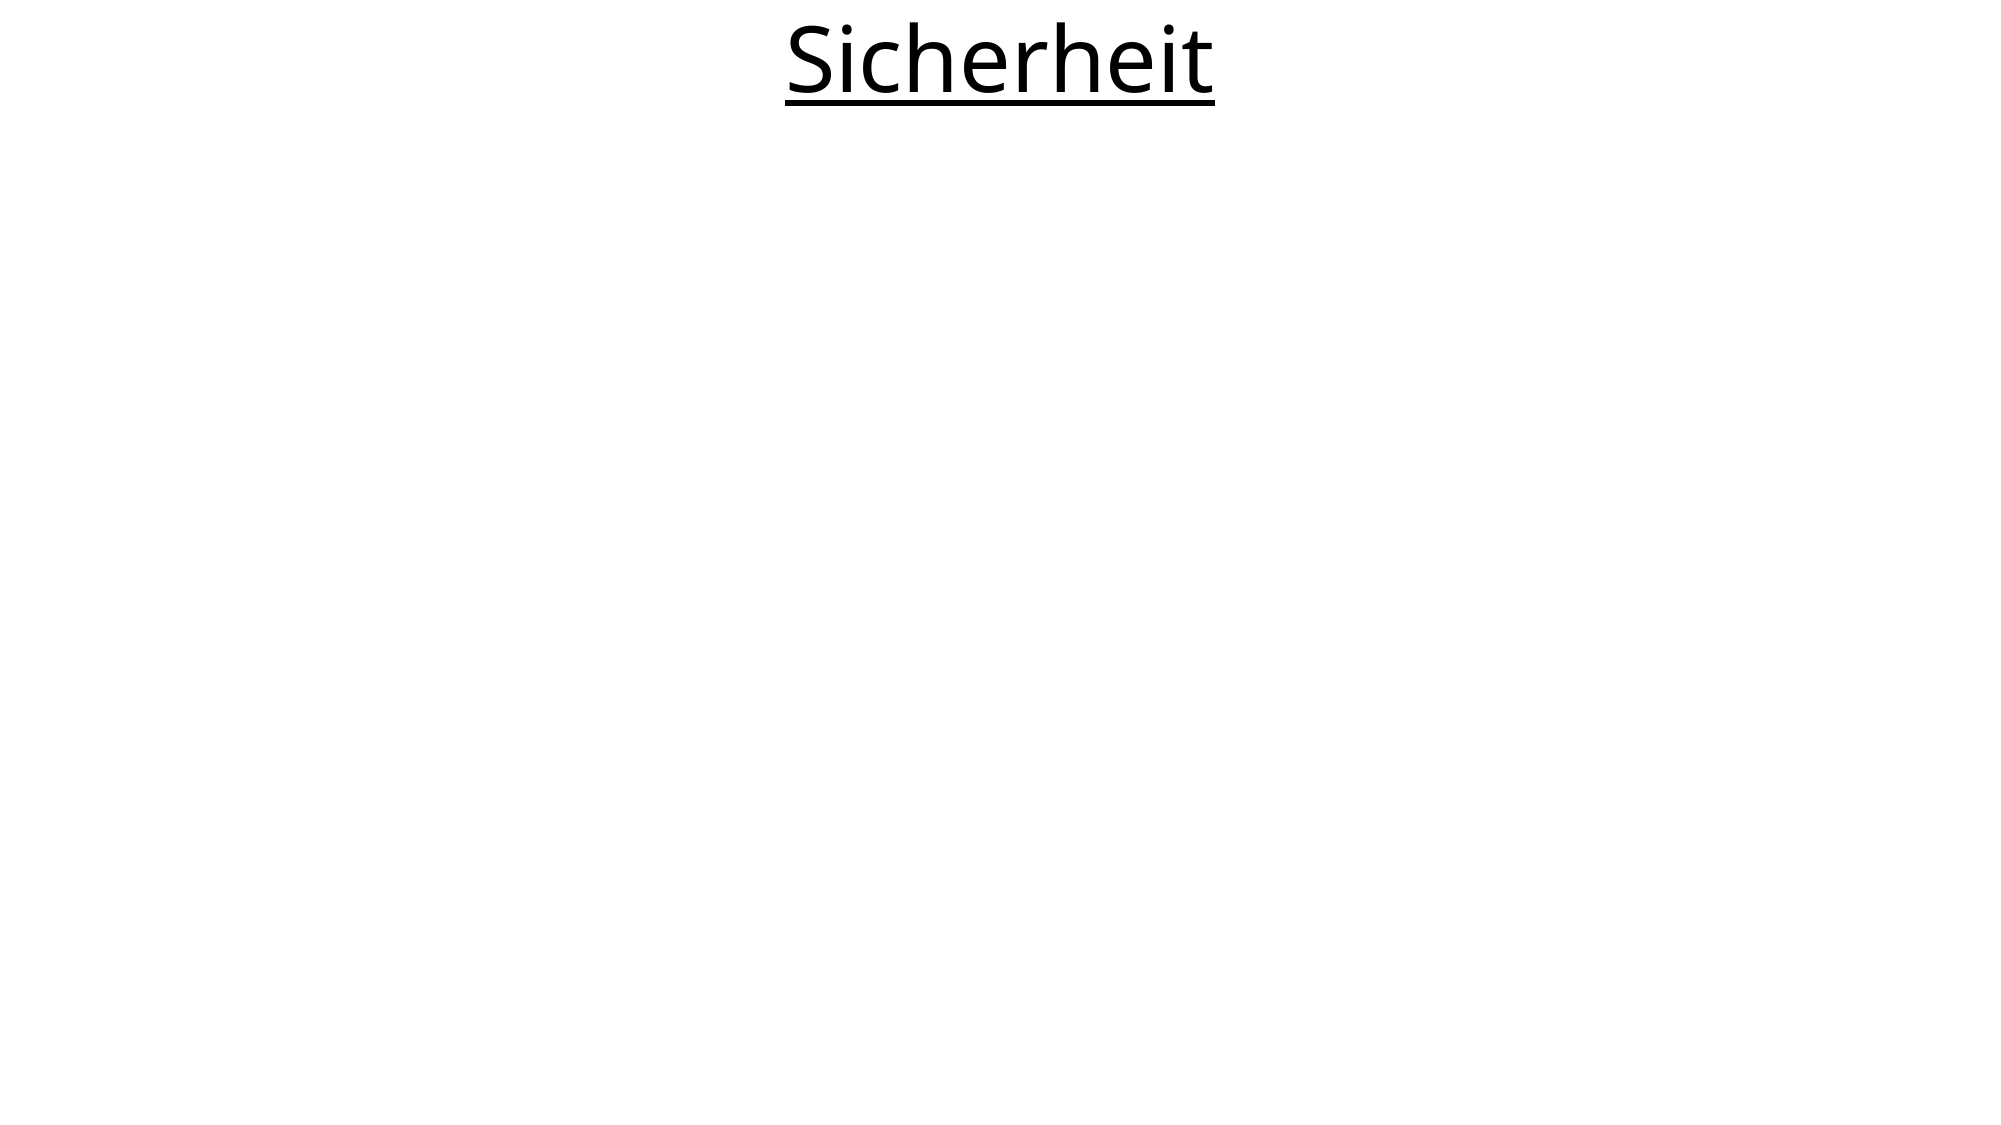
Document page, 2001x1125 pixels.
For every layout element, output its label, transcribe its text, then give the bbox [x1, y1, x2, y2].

title Sicherheit [137, 0, 1863, 173]
